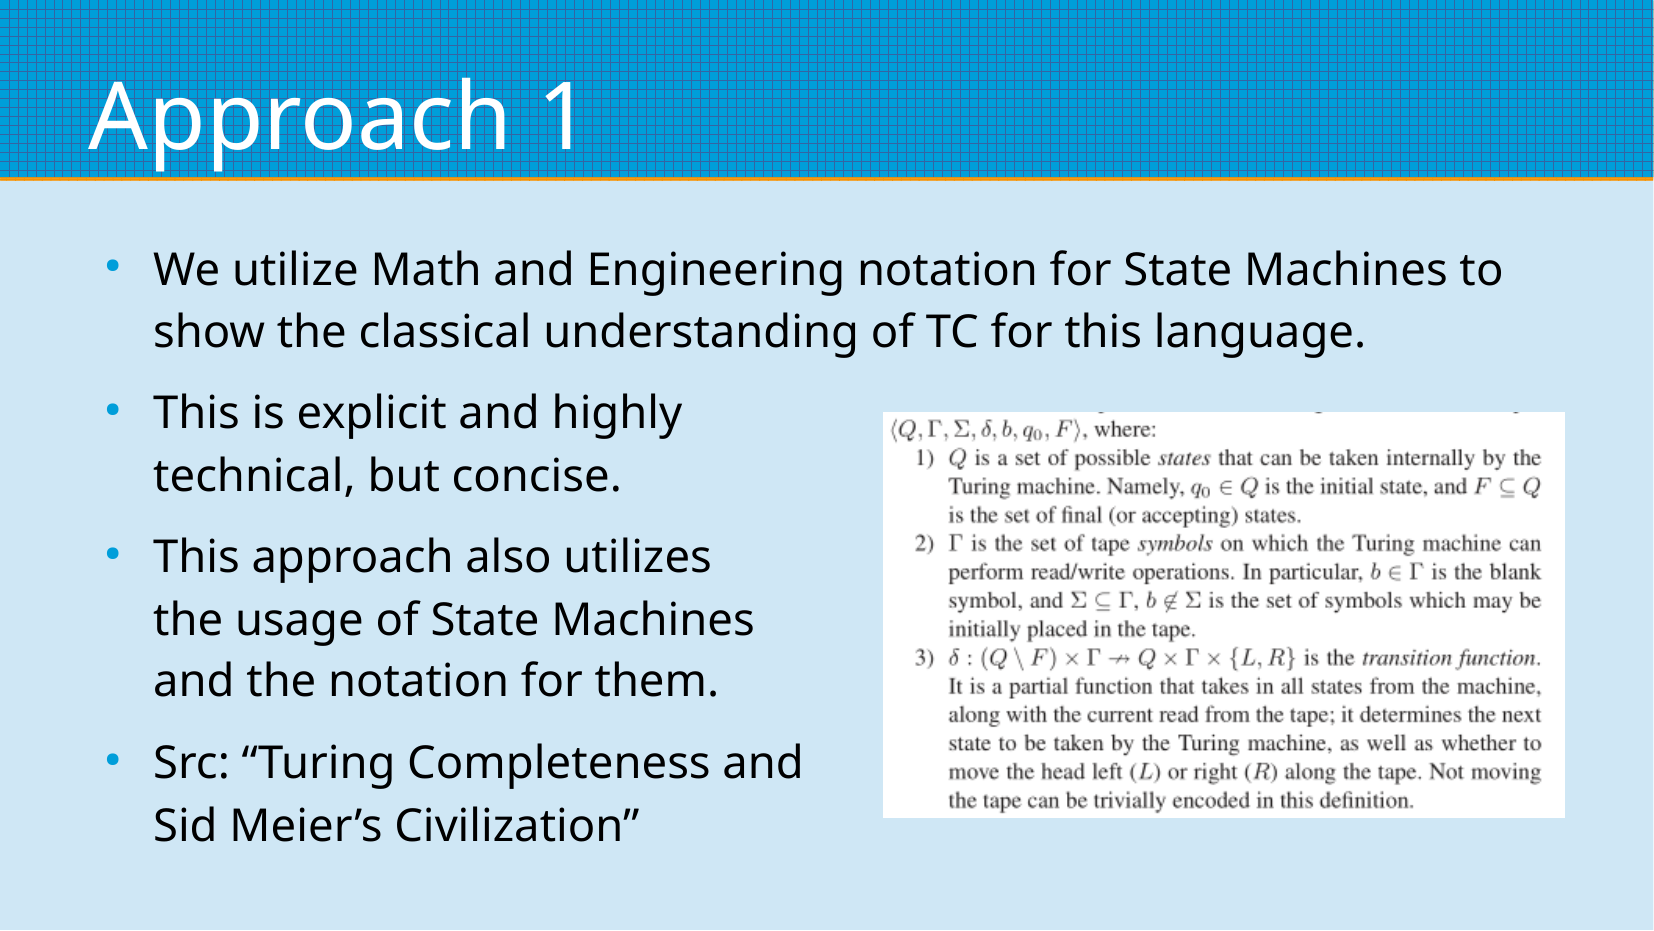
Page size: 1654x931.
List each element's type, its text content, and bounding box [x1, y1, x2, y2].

picture [883, 412, 1565, 818]
title Approach 1 [88, 14, 1565, 178]
list We utilize Math and Engineering notation for State Machines to show the classical understanding of TC for this language. This is explicit and highly technical, but concise. This approach also utilizes the usage of State Machines and the notation for them. Src: “Turing Completeness and Sid Meier’s Civilization” [88, 236, 1565, 863]
